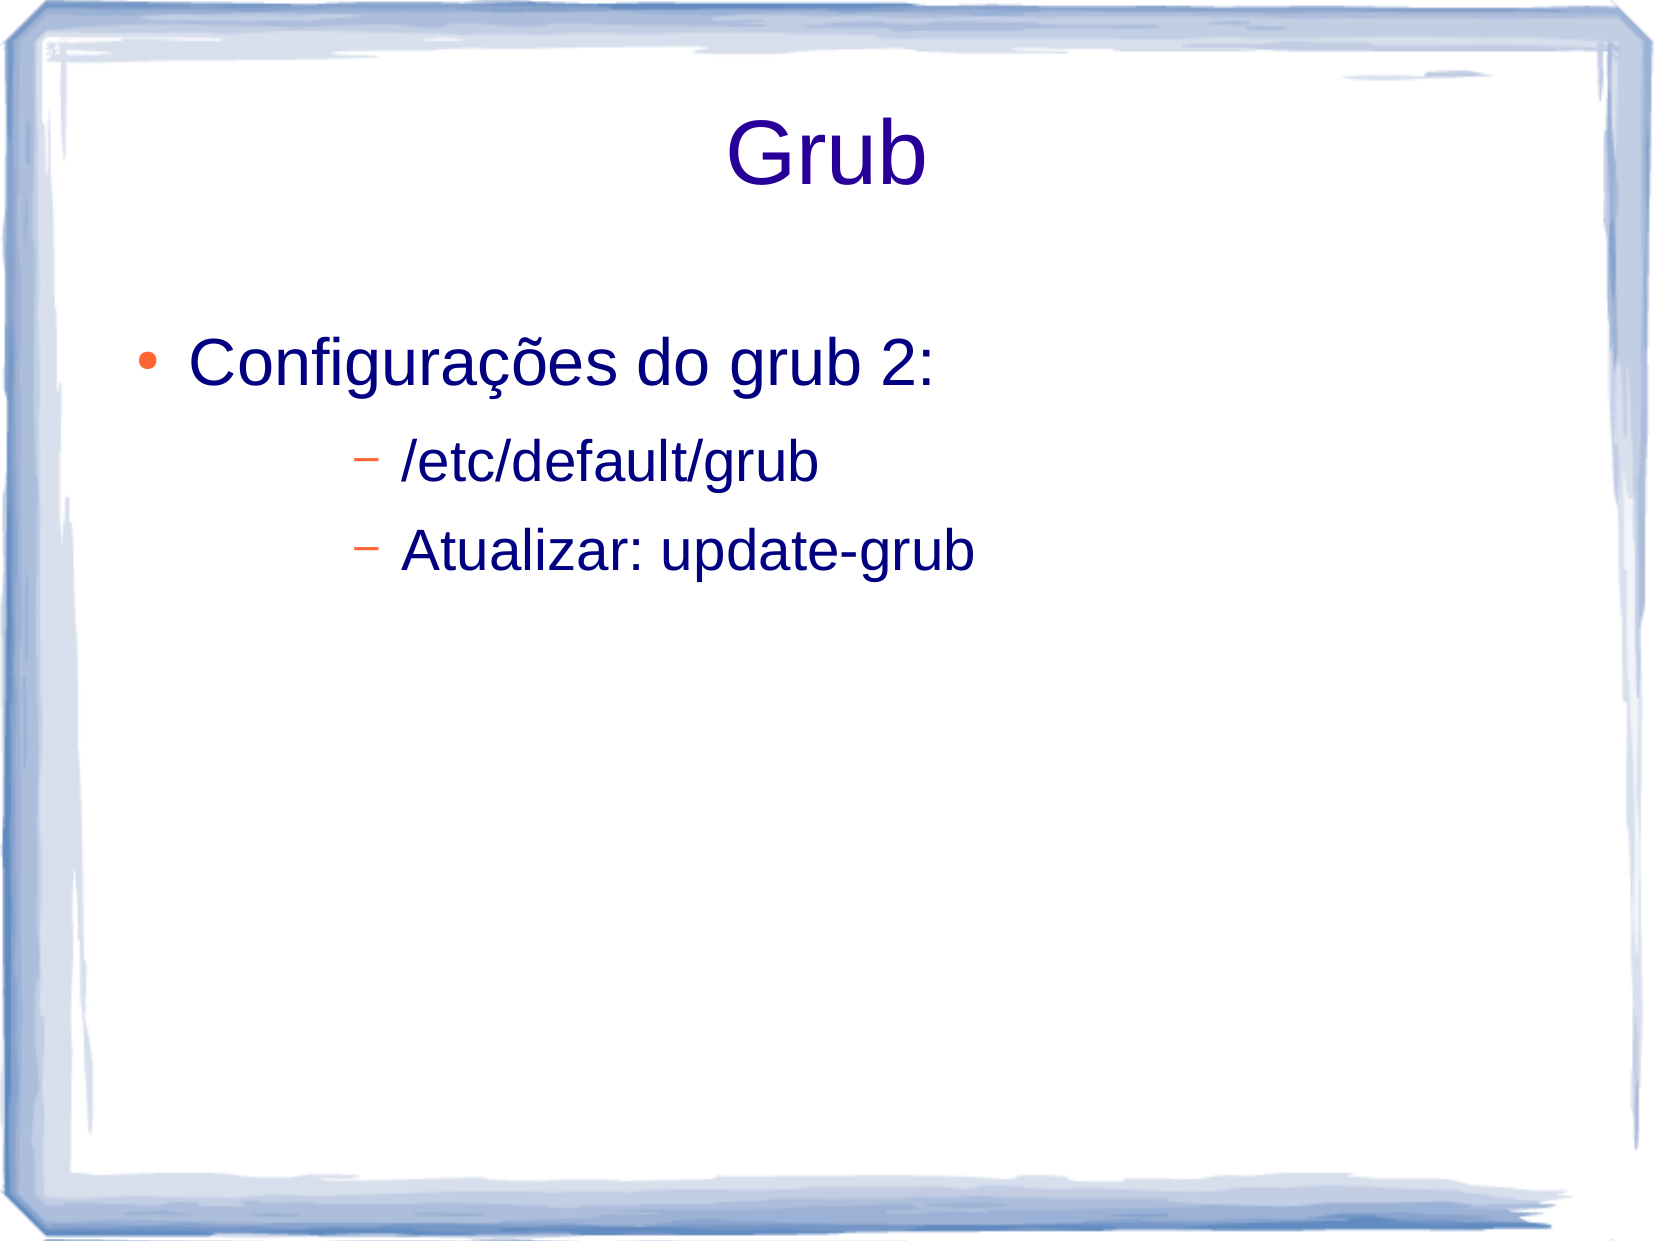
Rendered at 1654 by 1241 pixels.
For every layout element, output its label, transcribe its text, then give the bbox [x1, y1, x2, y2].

picture [0, 0, 1654, 1241]
list Configurações do grub 2: /etc/default/grub Atualizar: update-grub [118, 324, 1571, 1045]
title Grub [82, 49, 1571, 257]
